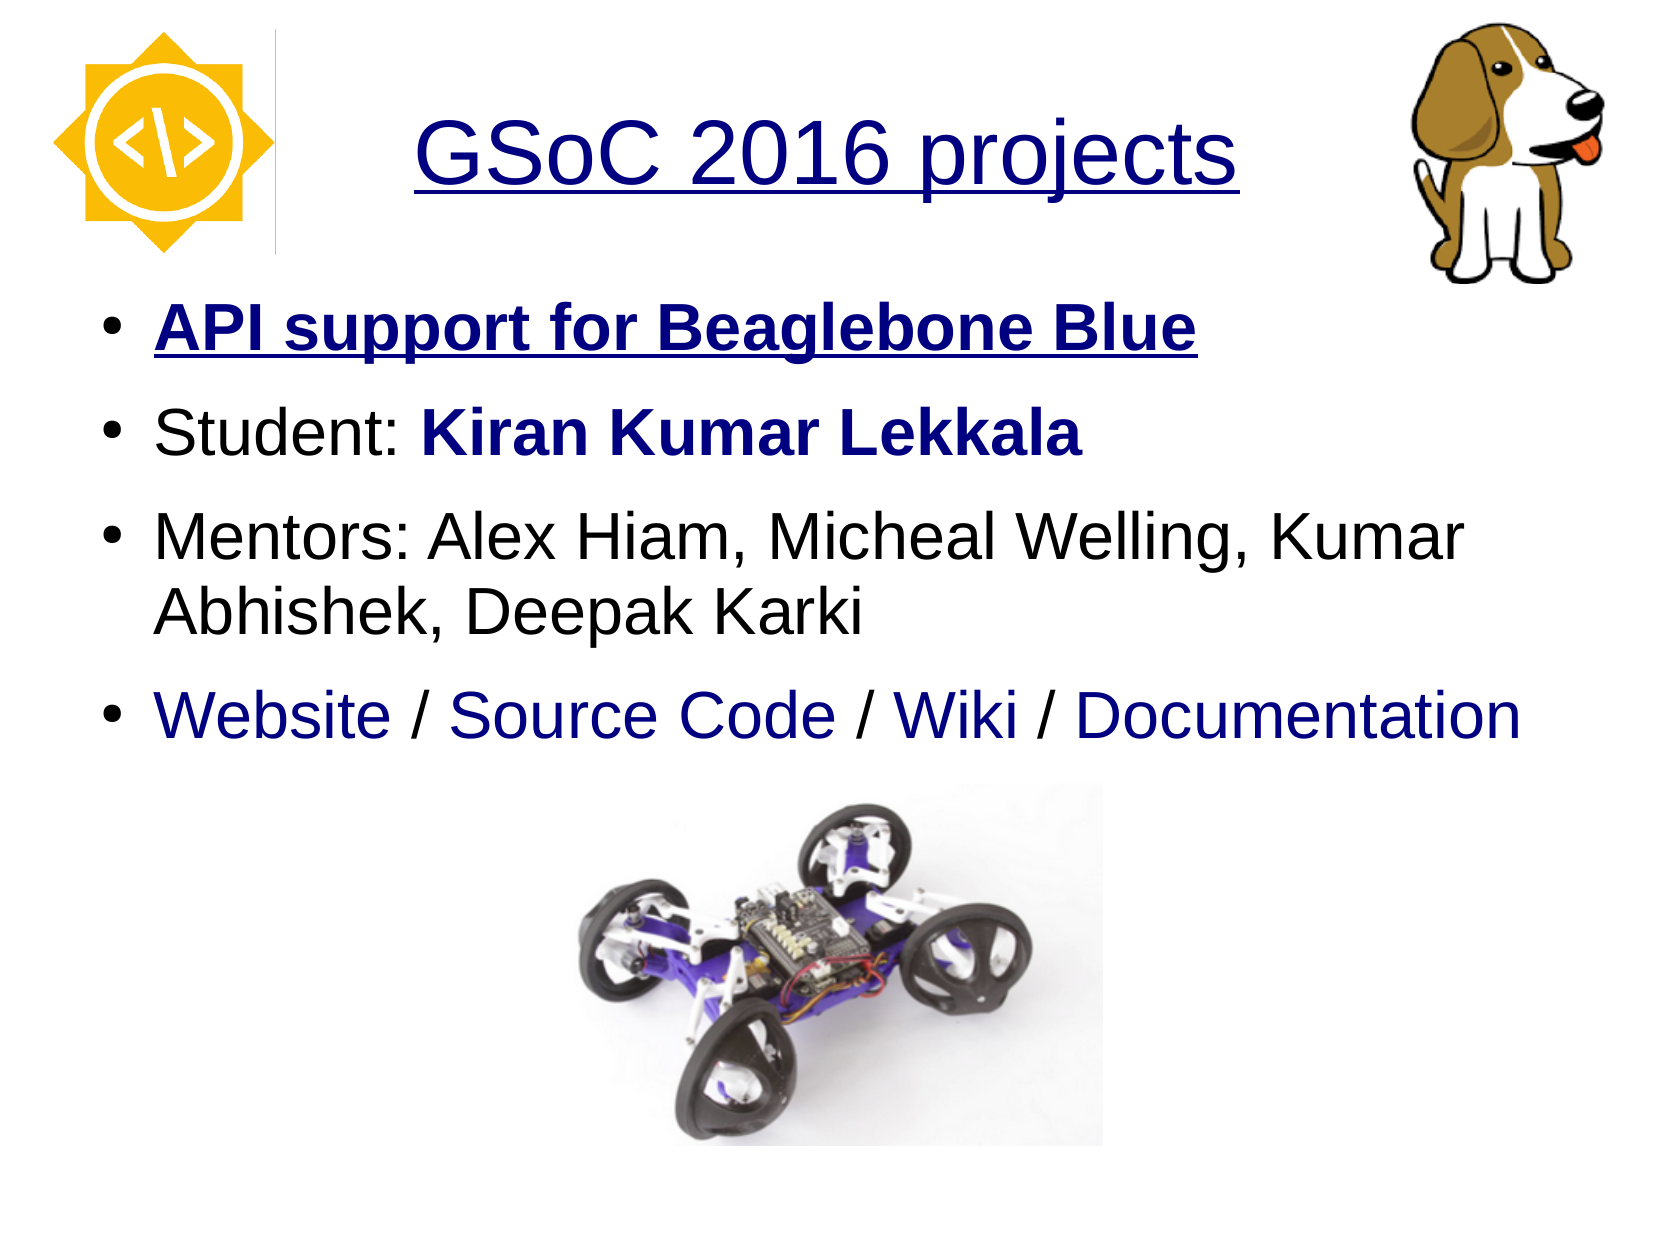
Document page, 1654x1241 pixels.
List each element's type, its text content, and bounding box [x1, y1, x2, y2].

list API support for Beaglebone Blue Student: Kiran Kumar Lekkala Mentors: Alex Hiam, Micheal Welling, Kumar Abhishek, Deepak Karki Website / Source Code / Wiki / Documentation [82, 290, 1571, 1010]
title GSoC 2016 projects [82, 49, 1391, 257]
picture [496, 783, 1103, 1146]
picture [50, 29, 276, 255]
picture [1391, 22, 1608, 284]
